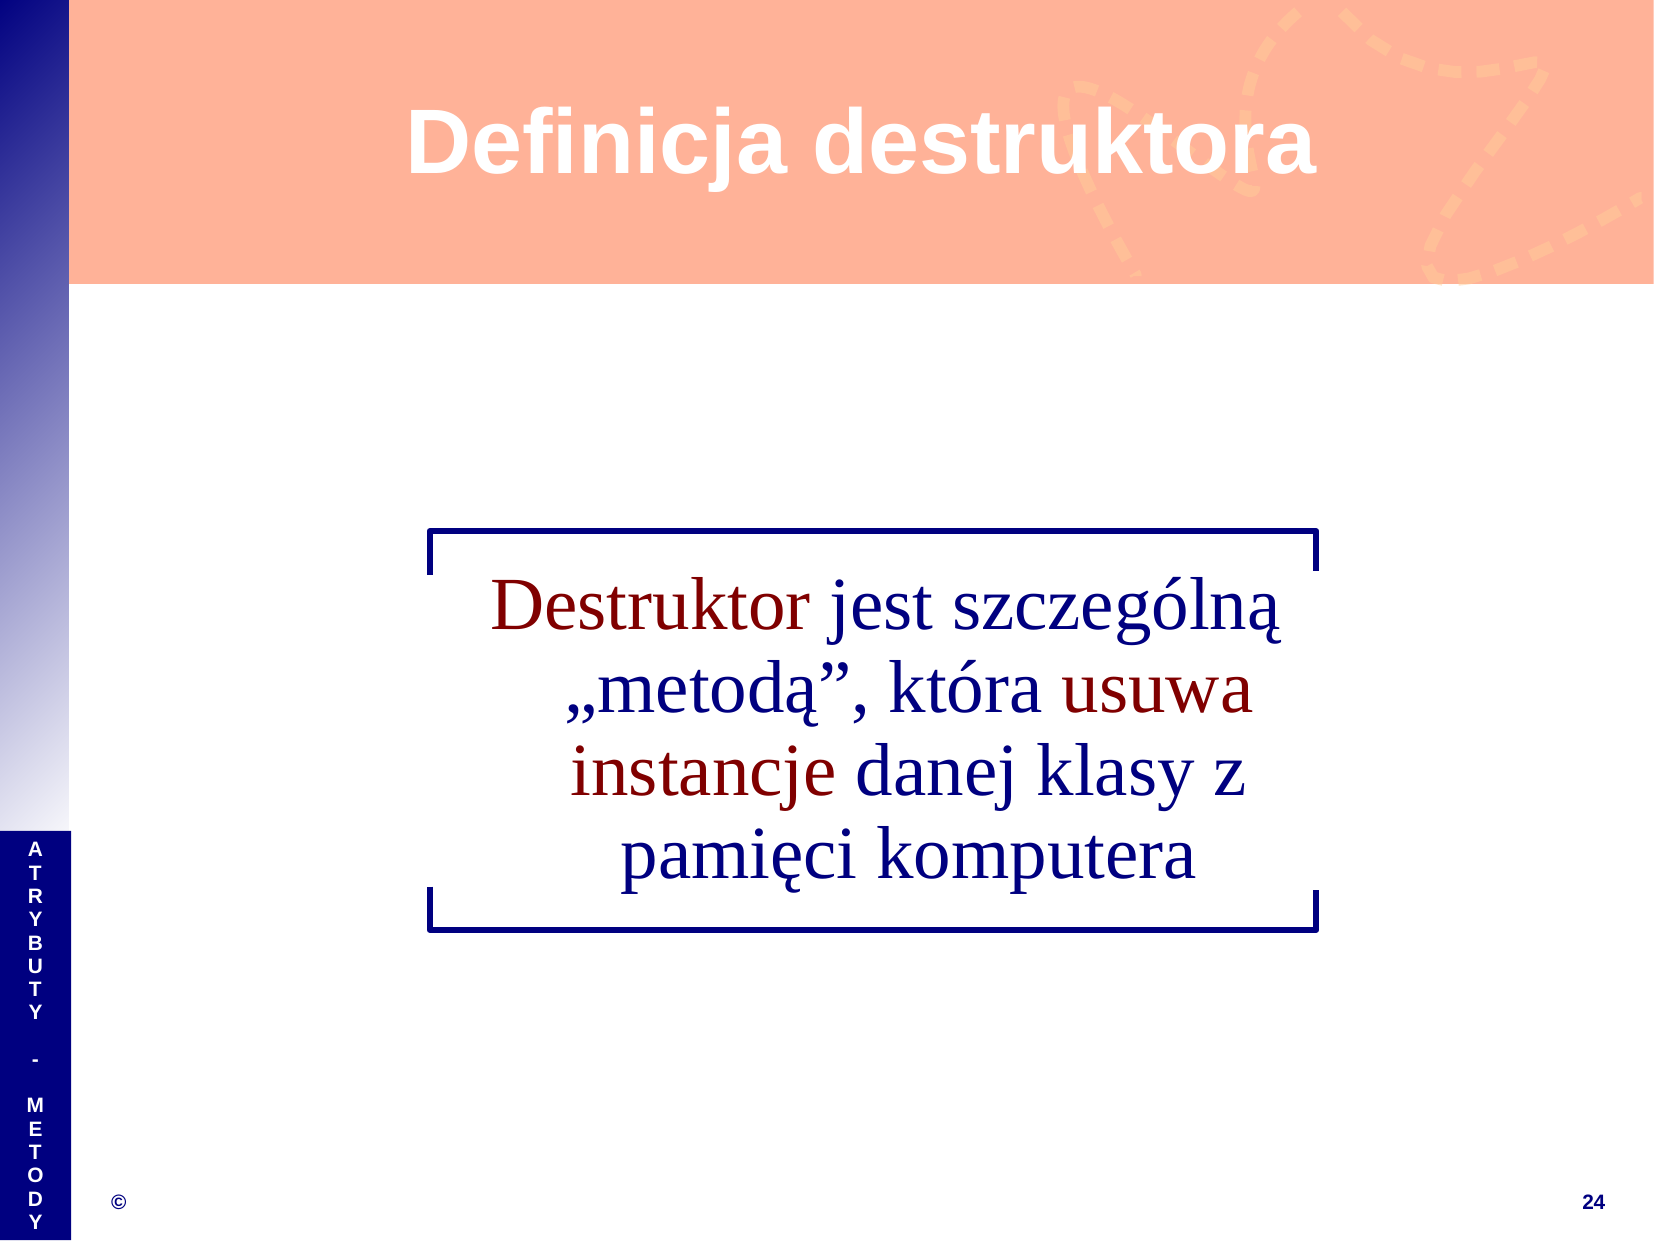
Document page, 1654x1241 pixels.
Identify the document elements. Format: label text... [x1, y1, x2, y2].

title Definicja destruktora [106, 37, 1617, 246]
text_box Destruktor jest szczególną „metodą”, która usuwa instancje danej klasy z pamięci komputera [445, 502, 1301, 956]
text_box A T R Y B U T Y - M E T O D Y [0, 830, 71, 1241]
